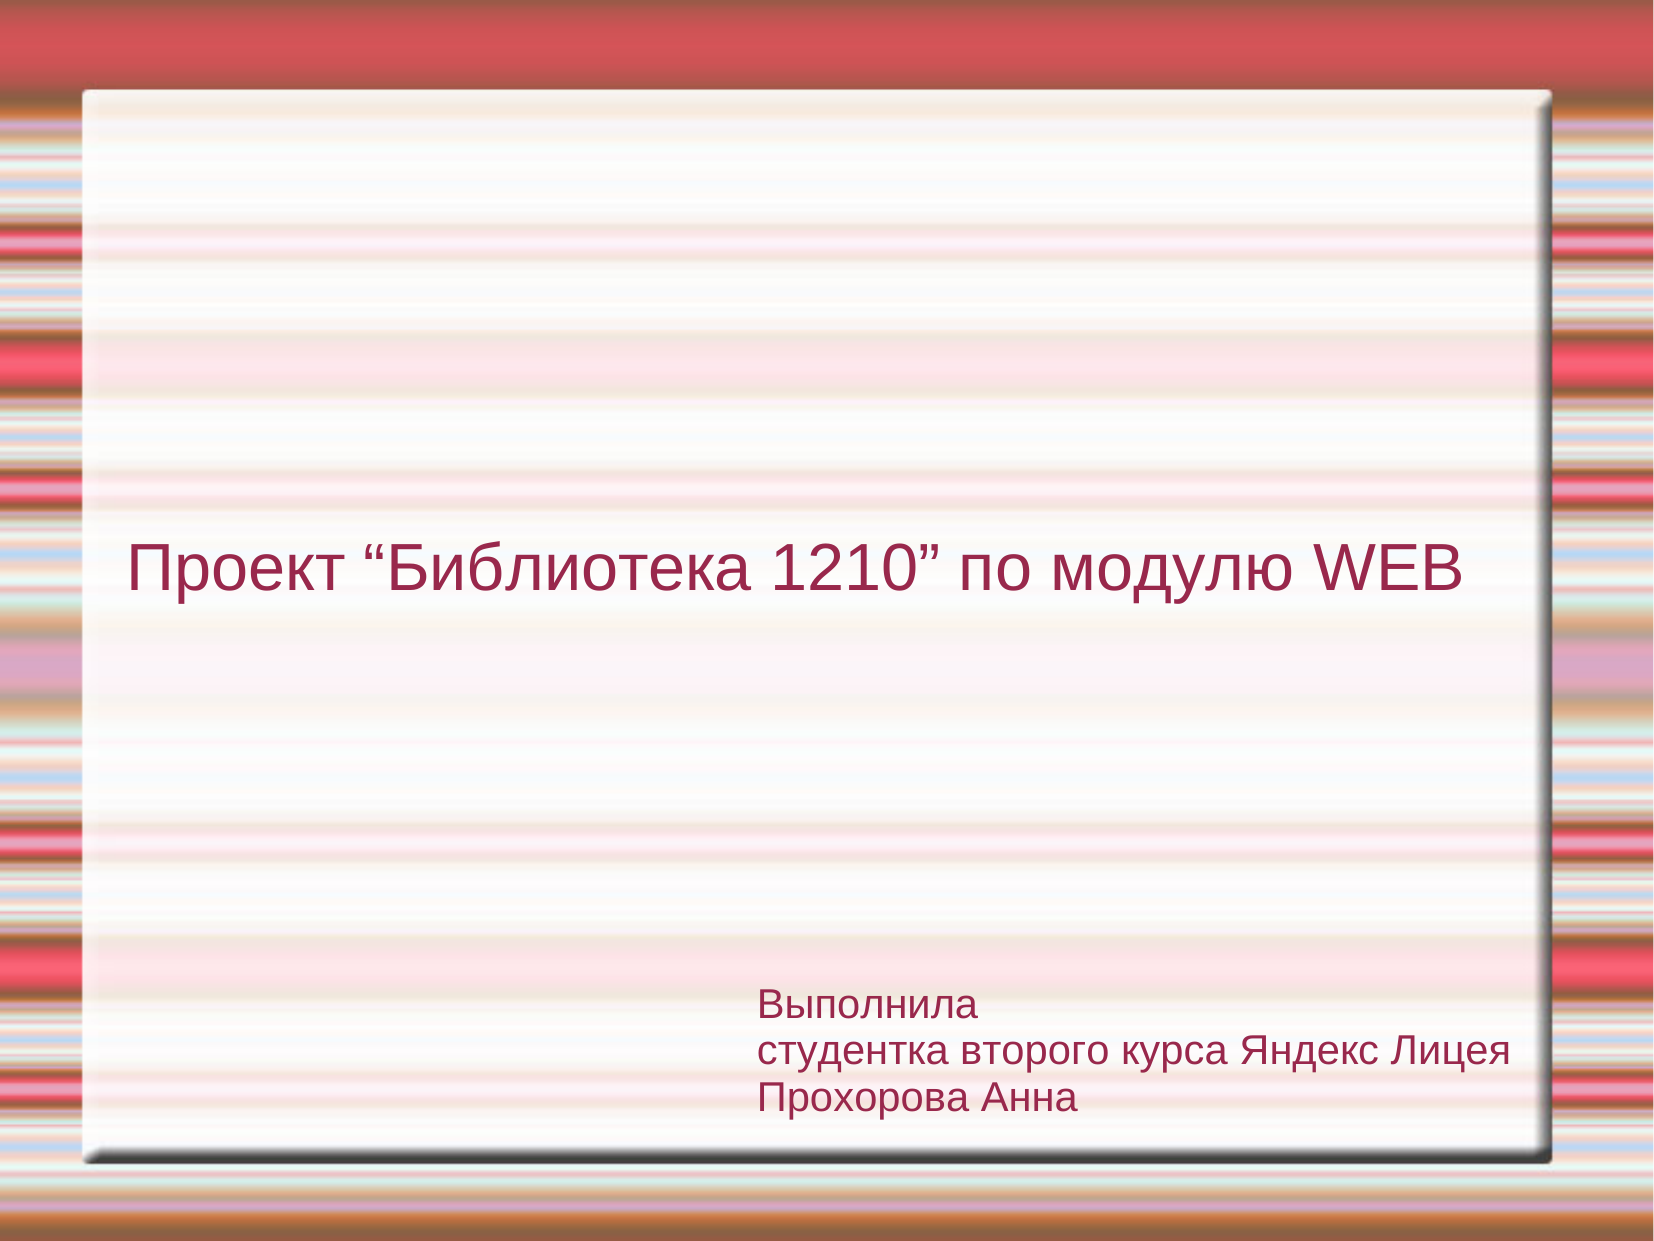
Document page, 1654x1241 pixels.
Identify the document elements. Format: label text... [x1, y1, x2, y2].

picture [0, 0, 1654, 1241]
text_box Выполнила студентка второго курса Яндекс Лицея Прохорова Анна [756, 659, 1654, 1241]
subtitle Проект “Библиотека 1210” по модулю WEB [106, 177, 1488, 959]
